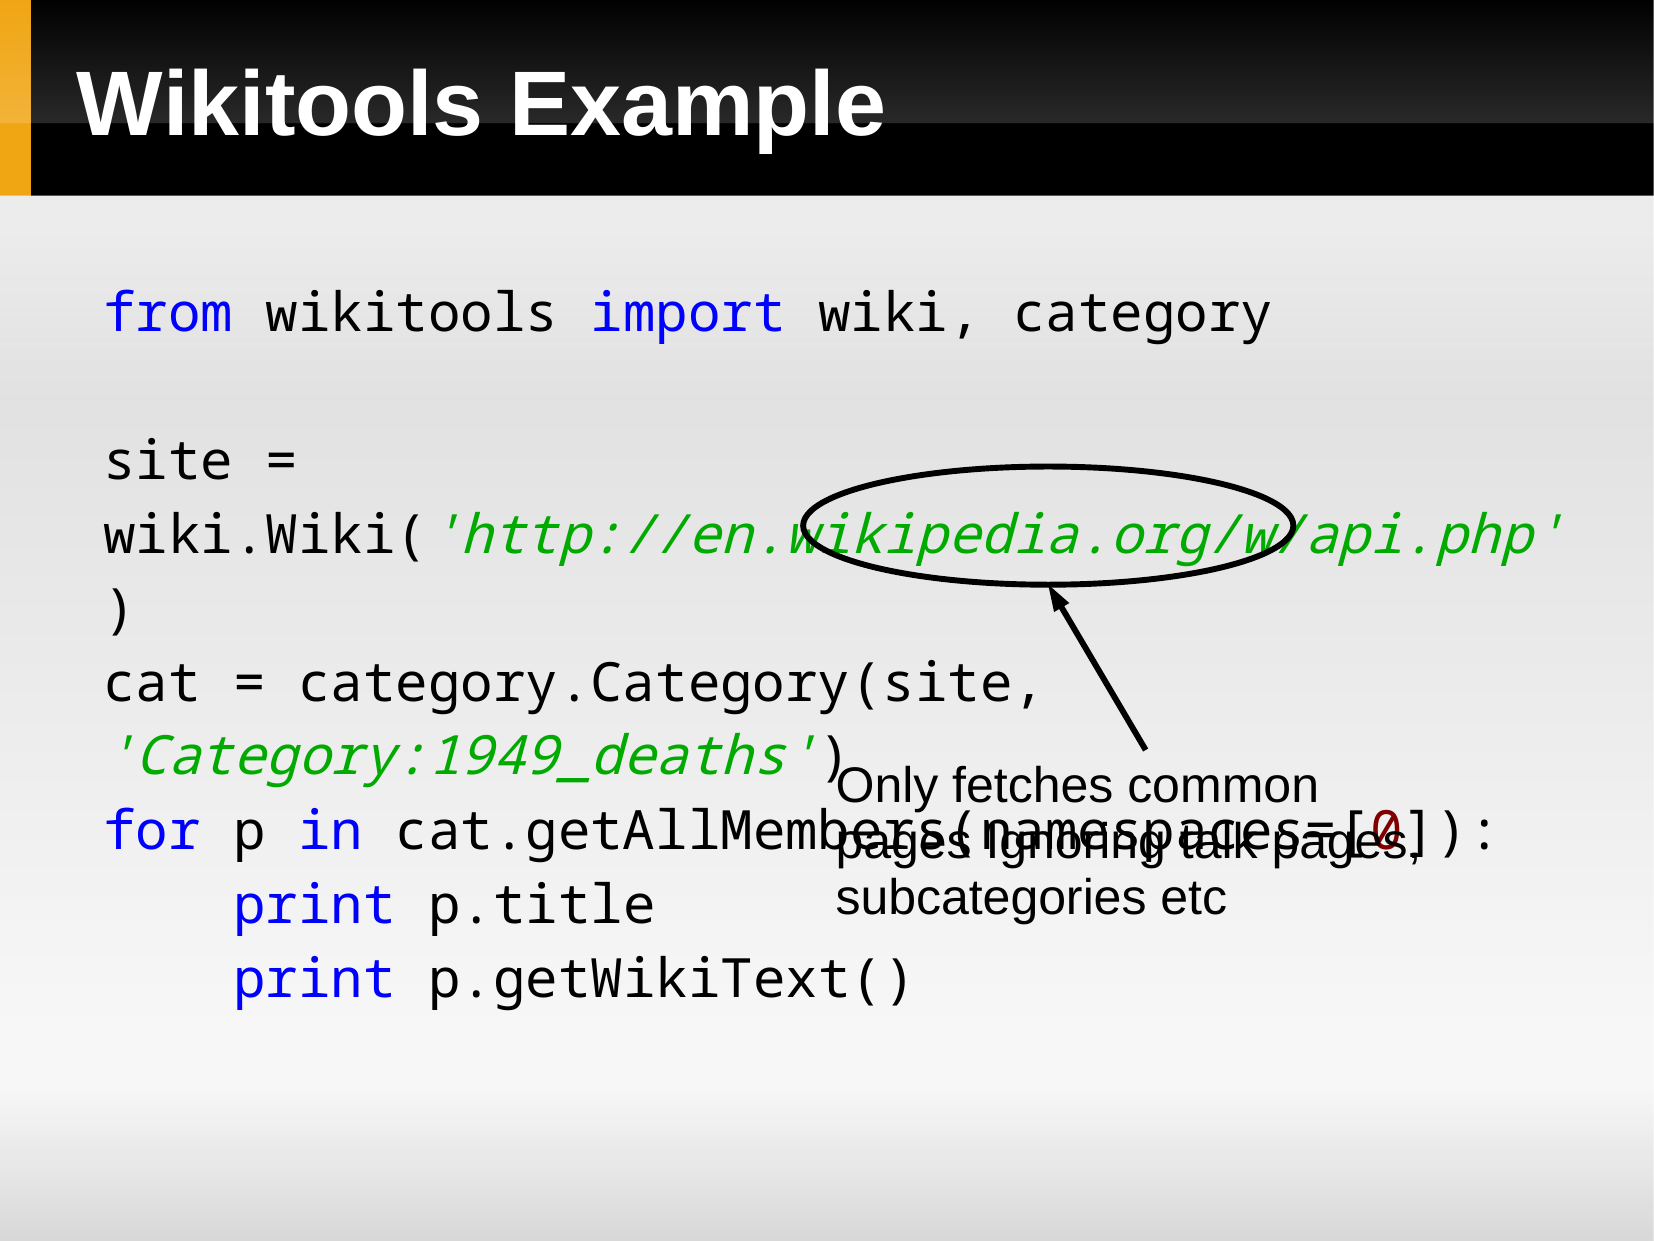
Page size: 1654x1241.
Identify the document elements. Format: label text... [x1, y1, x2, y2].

picture [0, 0, 1654, 1241]
text_box Only fetches common pages Ignoring talk pages, subcategories etc [820, 750, 1471, 957]
title Wikitools Example [76, 0, 1565, 208]
text_box from wikitools import wiki, category site = wiki.Wiki('http://en.wikipedia.org/w/api.php') cat = category.Category(site, 'Category:1949_deaths') for p in cat.getAllMembers(namespaces=[0]): print p.title print p.getWikiText() [88, 265, 1595, 857]
text_box [803, 466, 1294, 585]
